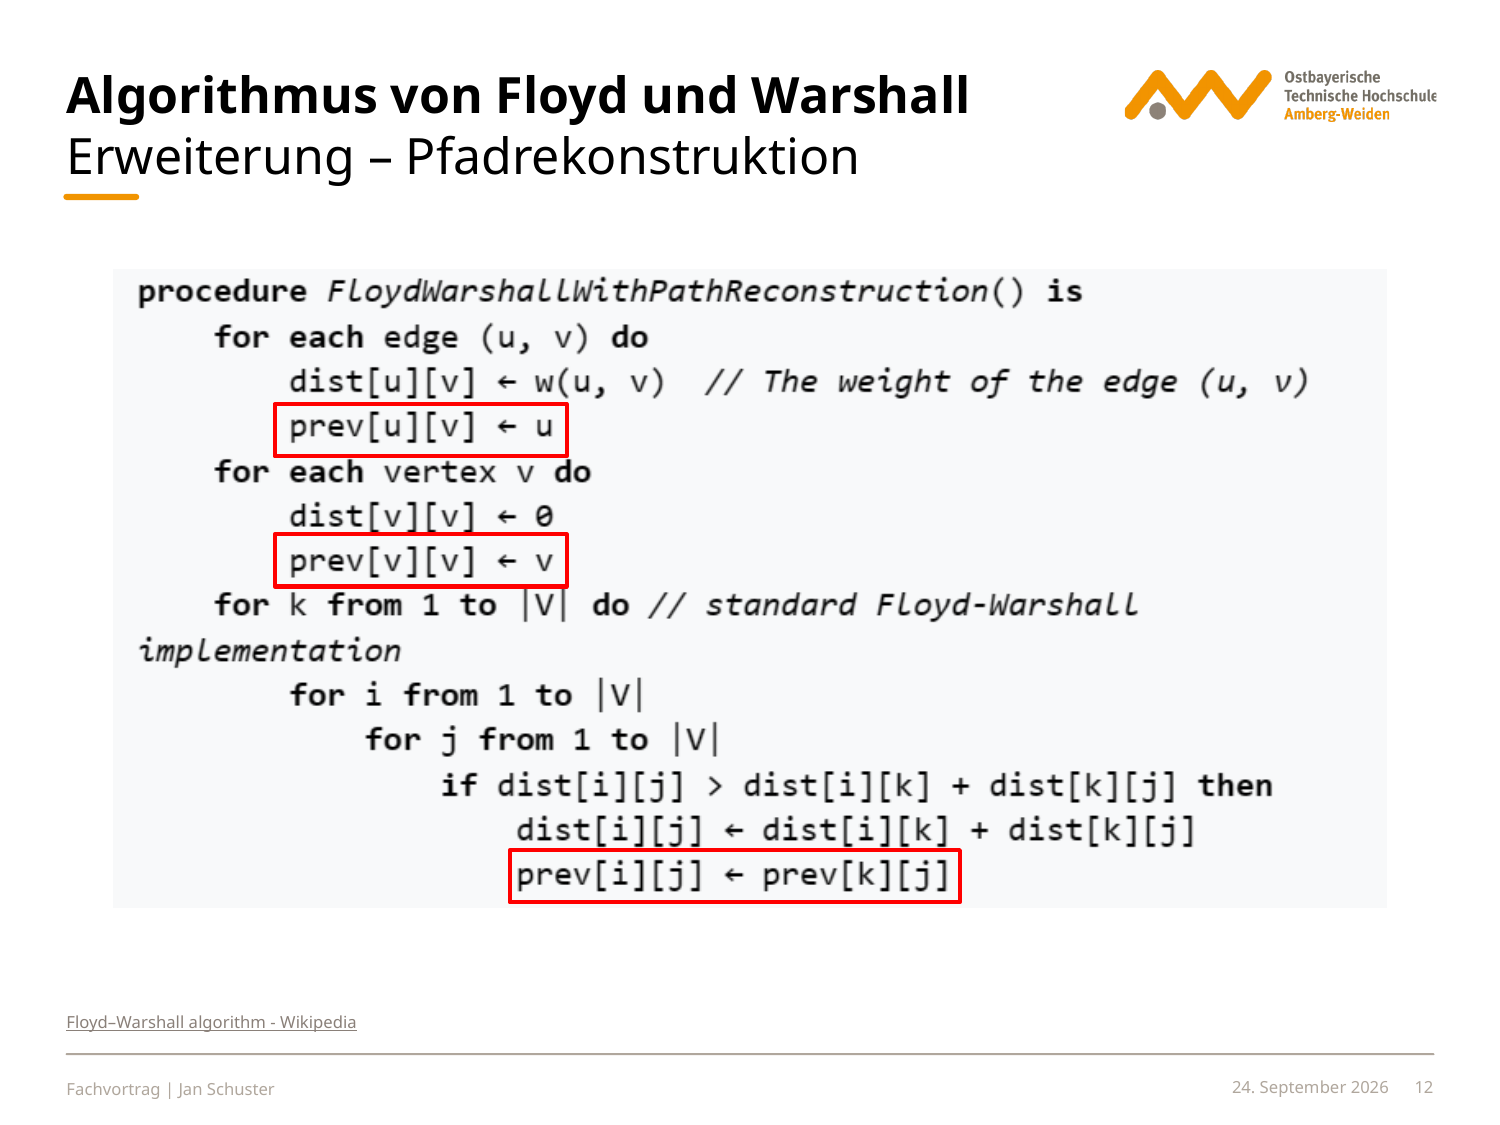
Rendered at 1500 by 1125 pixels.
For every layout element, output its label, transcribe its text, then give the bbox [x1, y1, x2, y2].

list Erweiterung – Pfadrekonstruktion [66, 130, 1434, 190]
footer Fachvortrag | Jan Schuster [66, 1065, 997, 1113]
title Algorithmus von Floyd und Warshall [66, 70, 1434, 130]
picture [113, 269, 1387, 908]
list Floyd–Warshall algorithm - Wikipedia [66, 987, 1434, 1035]
slide_number <number> [1395, 1065, 1434, 1113]
slide_number 11. Dezember 2023 [1171, 1065, 1390, 1113]
